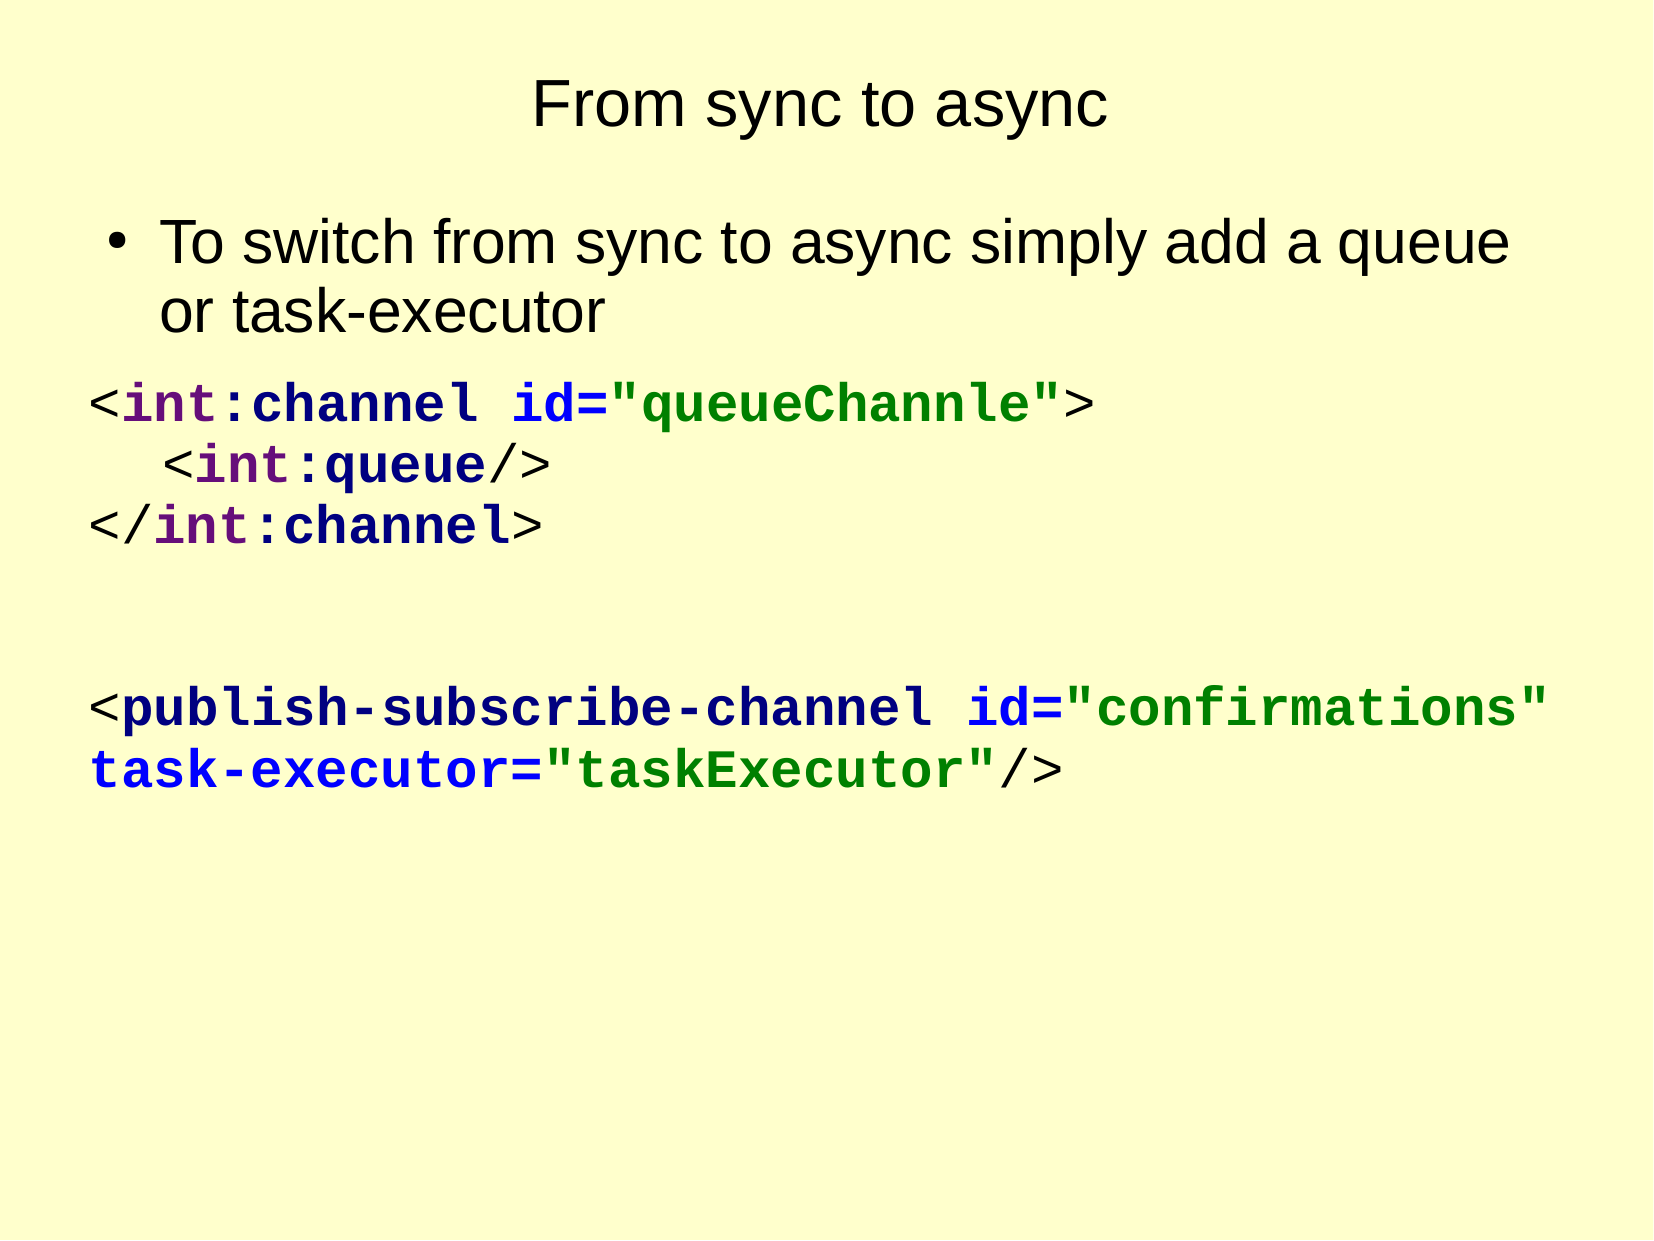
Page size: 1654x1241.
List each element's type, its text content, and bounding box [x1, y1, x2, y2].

list To switch from sync to async simply add a queue or task-executor <int:channel id="queueChannle"> <int:queue/> </int:channel> <publish-subscribe-channel id="confirmations" task-executor="taskExecutor"/> [88, 206, 1577, 1079]
title From sync to async [76, 0, 1565, 208]
